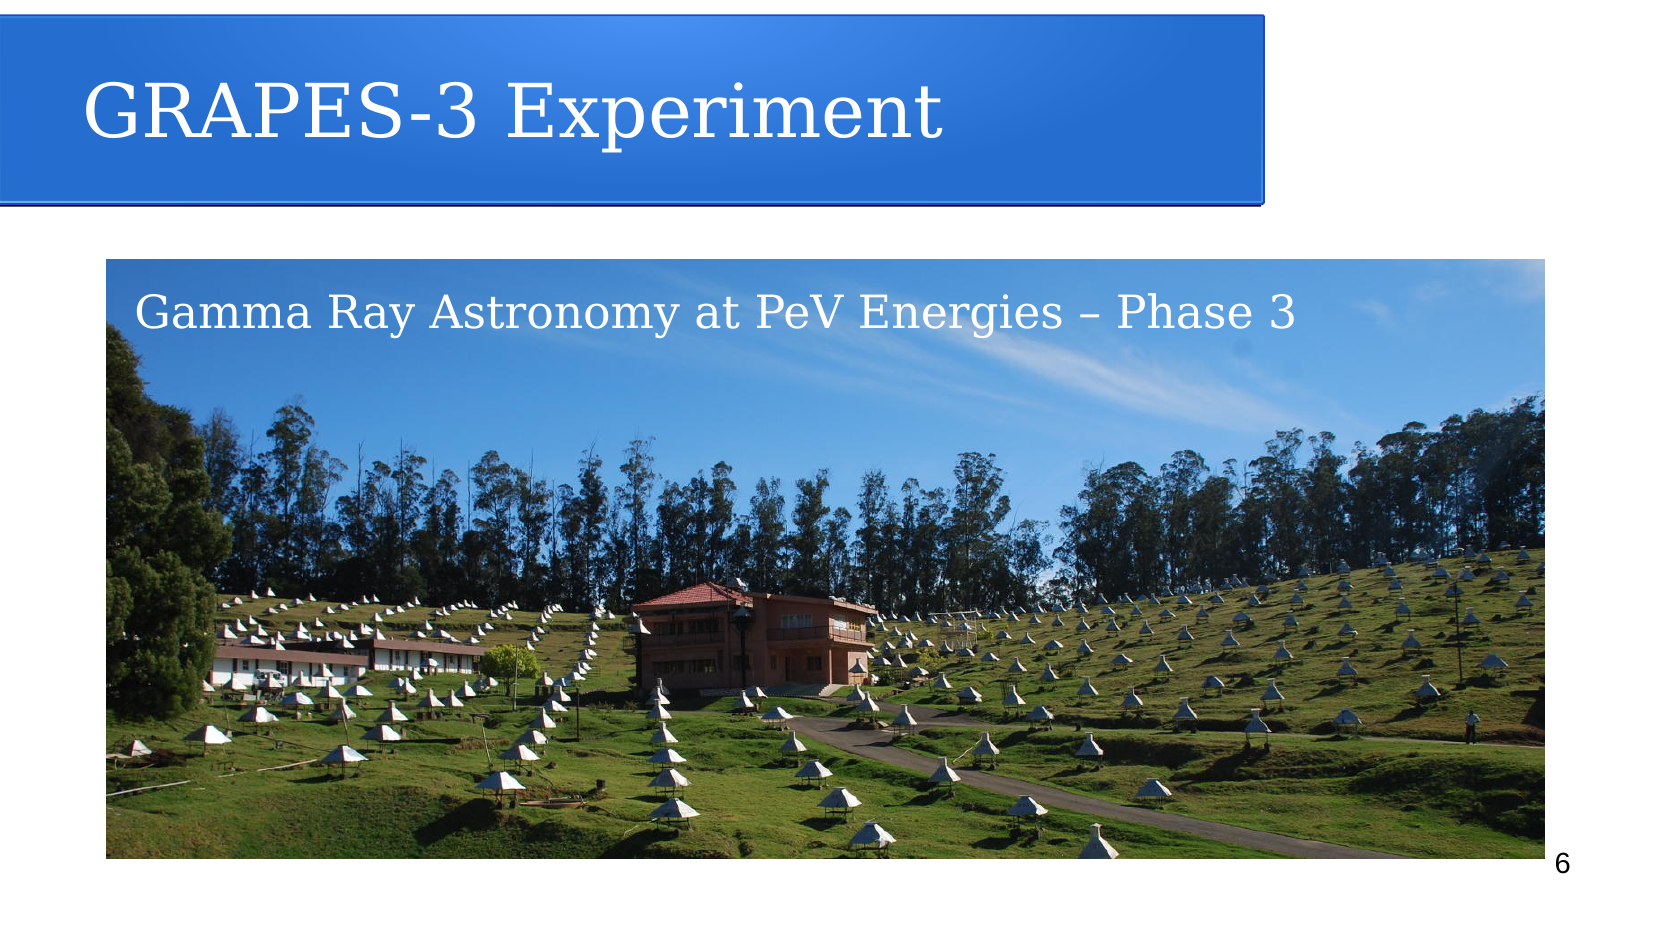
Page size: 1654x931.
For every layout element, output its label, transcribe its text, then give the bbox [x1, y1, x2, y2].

title Gamma Ray Astronomy at PeV Energies – Phase 3 [88, 258, 1359, 366]
title GRAPES-3 Experiment [82, 0, 1235, 237]
picture [106, 259, 1545, 859]
